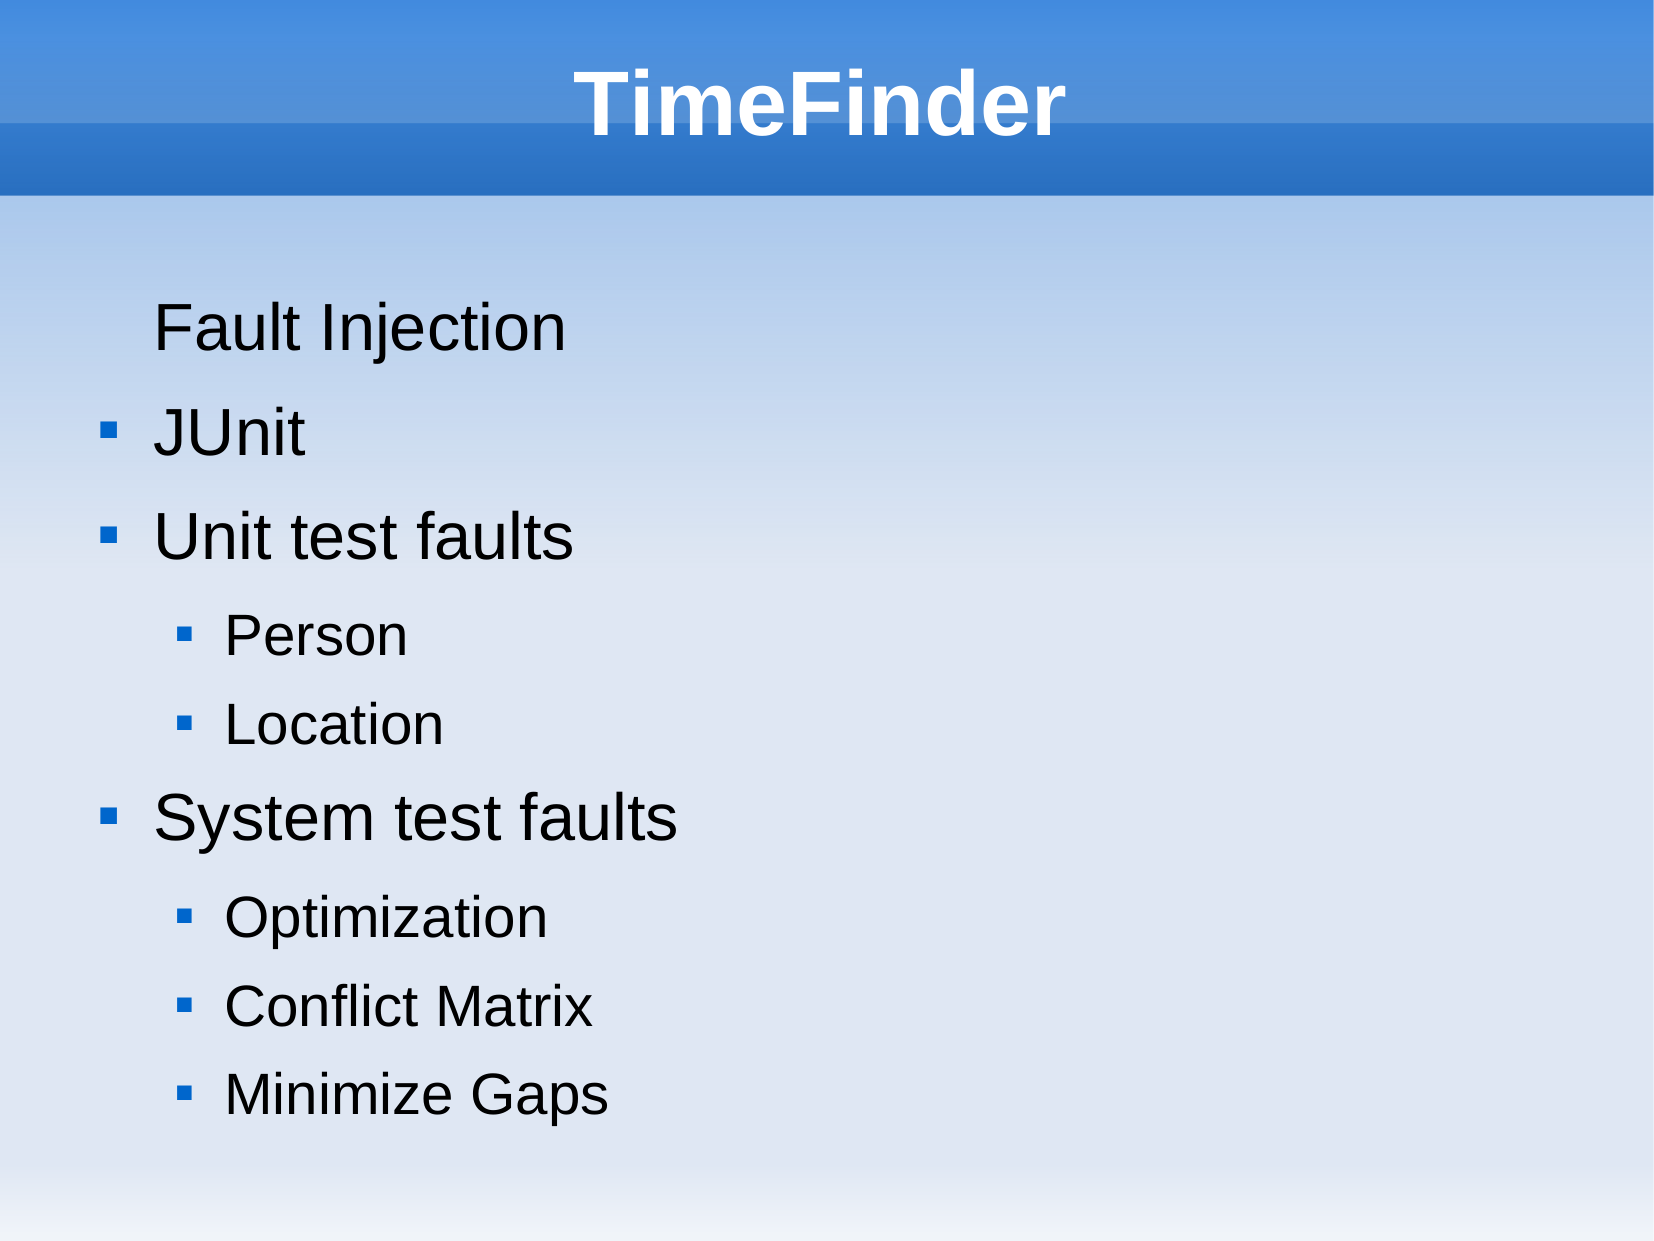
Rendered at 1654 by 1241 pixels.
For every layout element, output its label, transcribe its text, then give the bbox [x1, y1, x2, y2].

title TimeFinder [76, 7, 1565, 200]
picture [0, 0, 1654, 1241]
list Fault Injection JUnit Unit test faults Person Location System test faults Optimization Conflict Matrix Minimize Gaps [82, 290, 1571, 1128]
